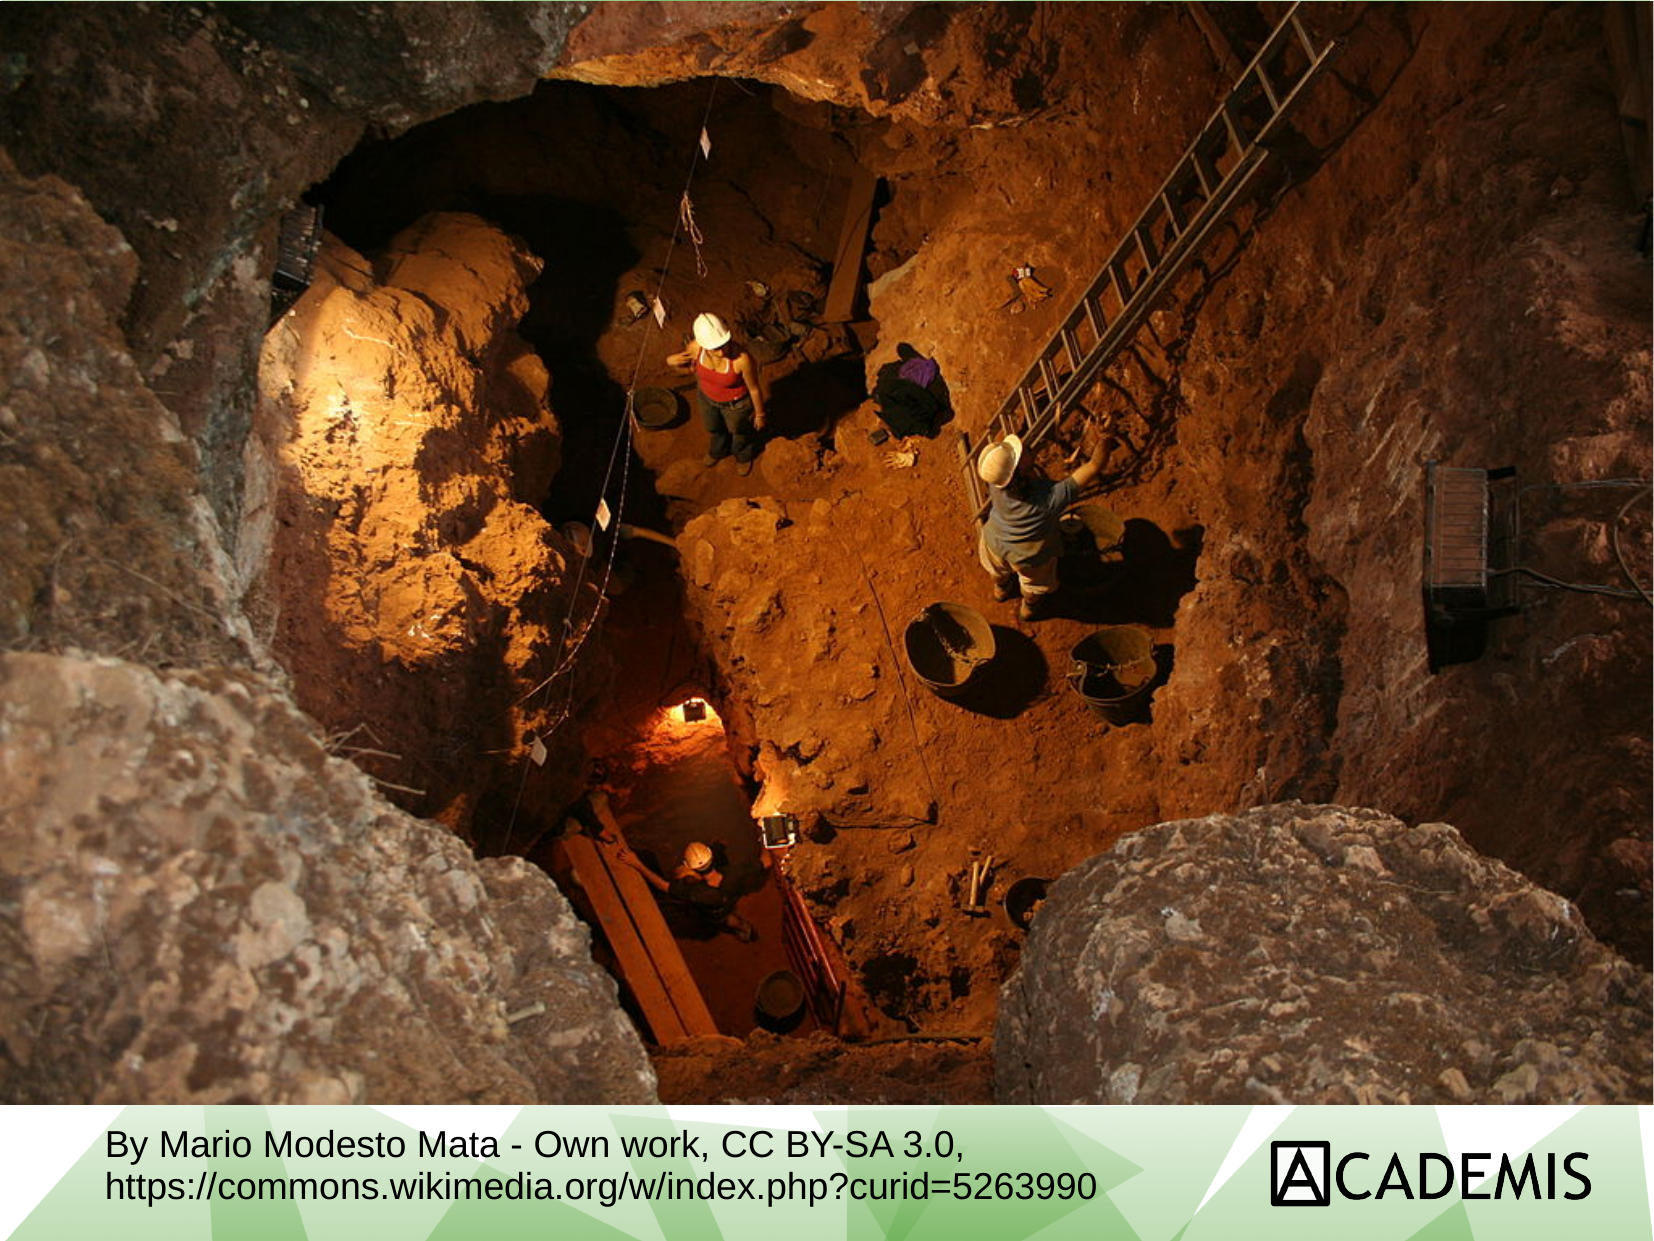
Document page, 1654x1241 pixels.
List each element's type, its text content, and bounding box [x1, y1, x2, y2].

text_box By Mario Modesto Mata - Own work, CC BY-SA 3.0, https://commons.wikimedia.org/w/index.php?curid=5263990 [90, 1116, 1654, 1216]
picture [0, 0, 1654, 1241]
